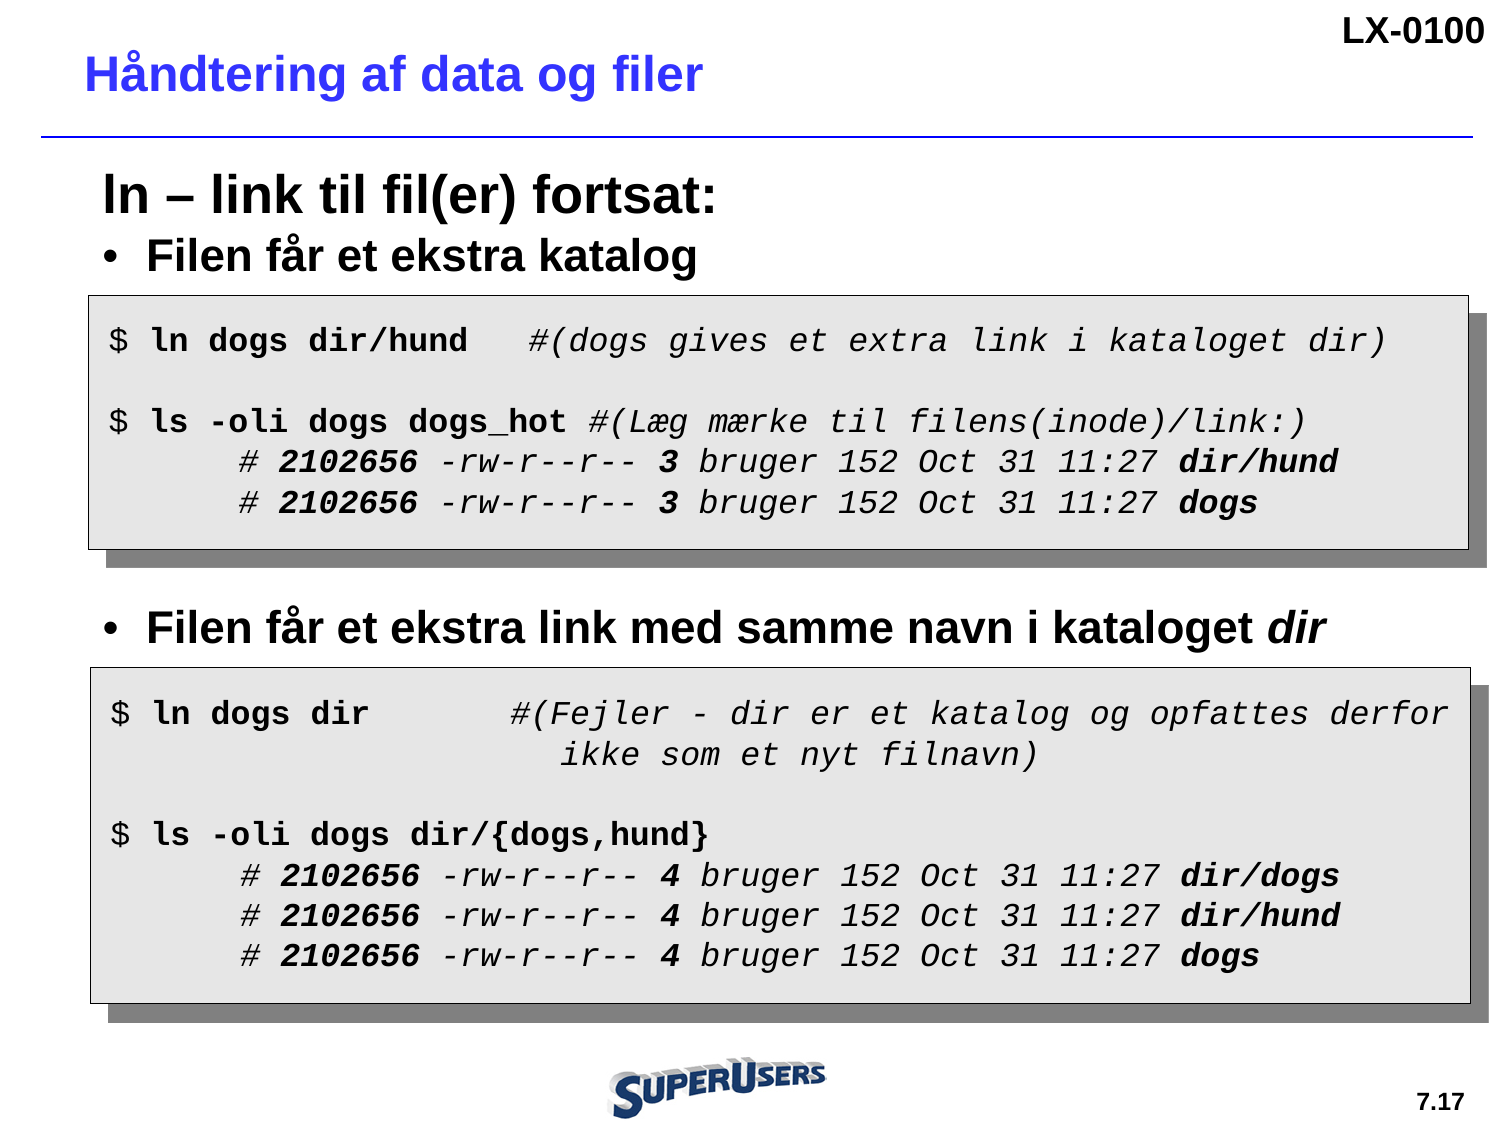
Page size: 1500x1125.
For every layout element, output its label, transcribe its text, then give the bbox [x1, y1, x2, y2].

list Filen får et ekstra katalog [88, 224, 1418, 295]
picture [605, 1057, 827, 1122]
list ln – link til fil(er) fortsat: [88, 160, 1418, 224]
list Filen får et ekstra link med samme navn i kataloget dir [88, 596, 1418, 668]
text_box $ ln dogs dir/hund #(dogs gives et extra link i kataloget dir) $ ls -oli dogs dogs_hot #(Læg mærke til filens(inode)/link:) # 2102656 -rw-r--r-- 3 bruger 152 Oct 31 11:27 dir/hund # 2102656 -rw-r--r-- 3 bruger 152 Oct 31 11:27 dogs [88, 295, 1469, 550]
subtitle [92, 550, 1402, 596]
text_box $ ln dogs dir #(Fejler - dir er et katalog og opfattes derfor ikke som et nyt filnavn) $ ls -oli dogs dir/{dogs,hund} # 2102656 -rw-r--r-- 4 bruger 152 Oct 31 11:27 dir/dogs # 2102656 -rw-r--r-- 4 bruger 152 Oct 31 11:27 dir/hund # 2102656 -rw-r--r-- 4 bruger 152 Oct 31 11:27 dogs [90, 667, 1471, 1004]
title Håndtering af data og filer [76, 39, 1424, 126]
subtitle [92, 172, 1402, 224]
